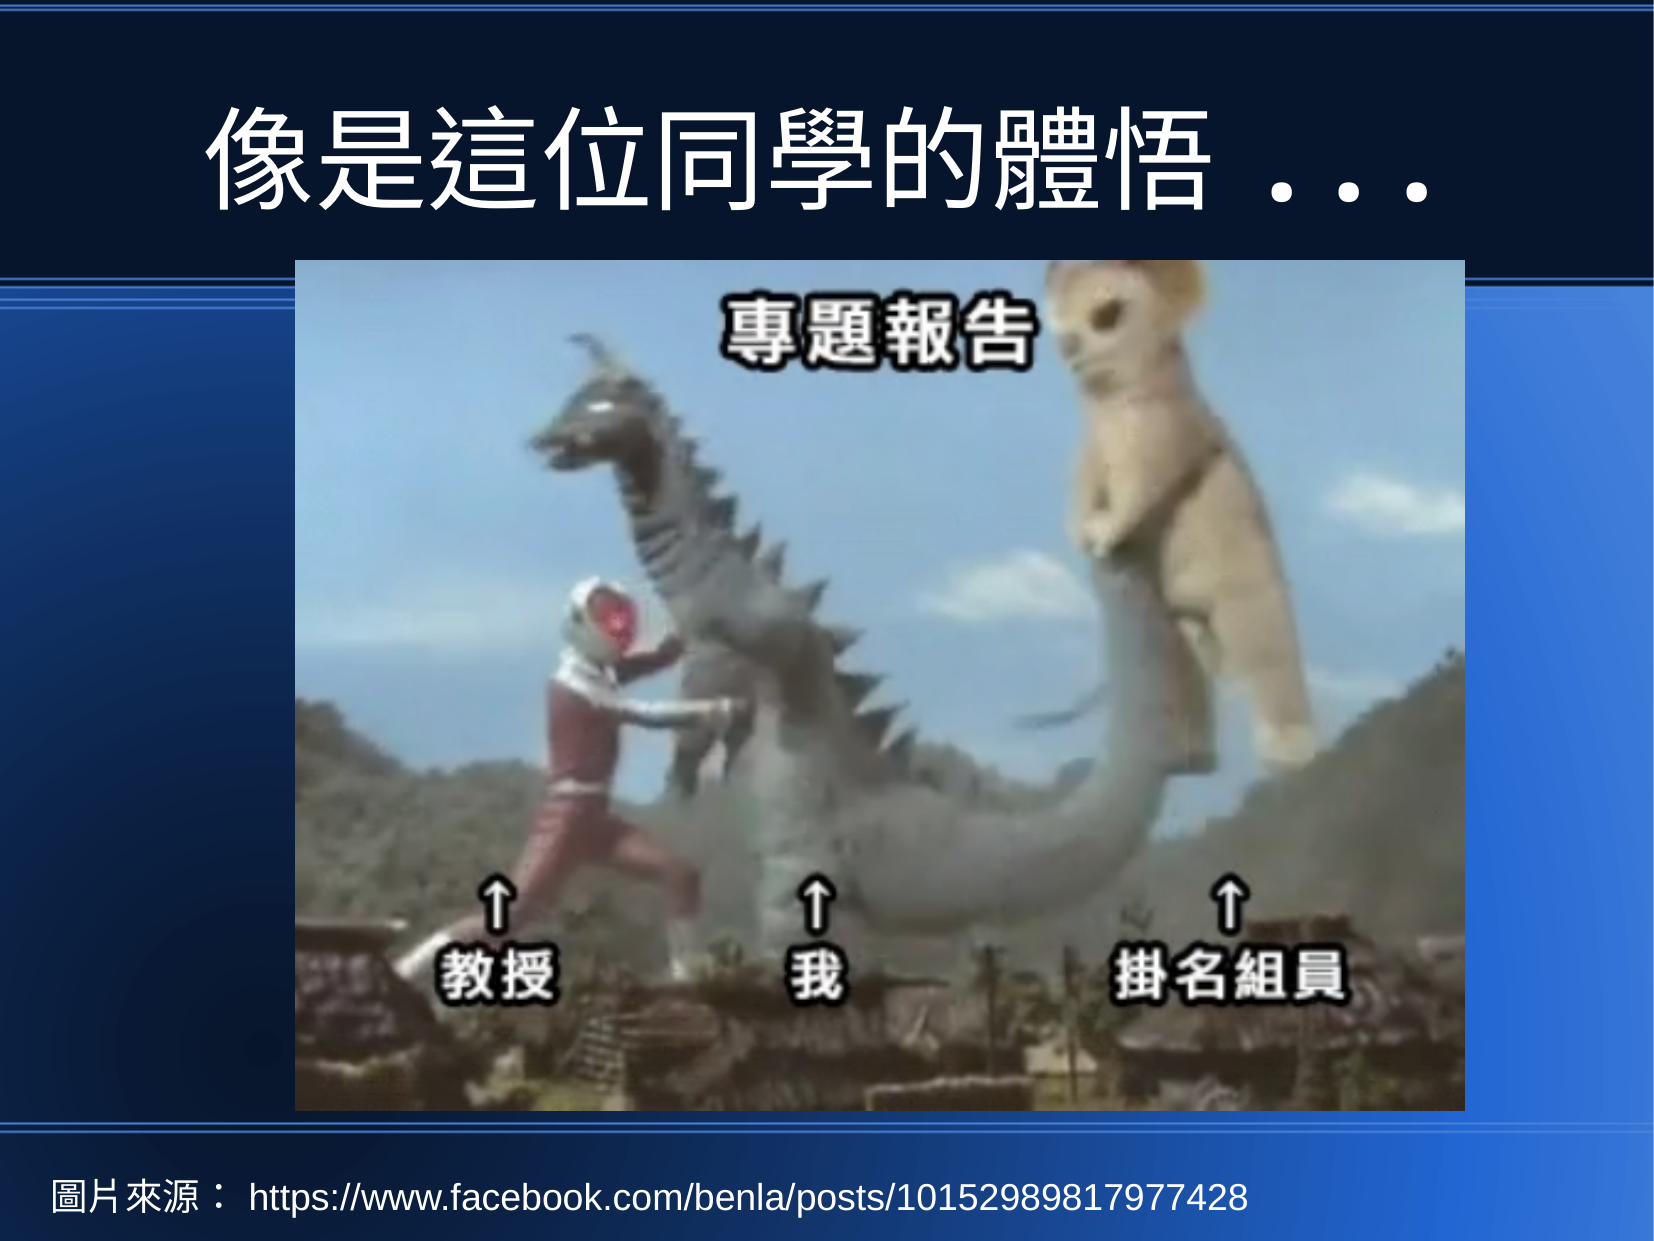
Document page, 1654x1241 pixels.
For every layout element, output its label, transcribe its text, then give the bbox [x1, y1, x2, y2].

title 像是這位同學的體悟... [82, 49, 1571, 257]
picture [0, 0, 1654, 1241]
text_box 圖片來源：https://www.facebook.com/benla/posts/10152989817977428 [35, 1159, 1560, 1241]
